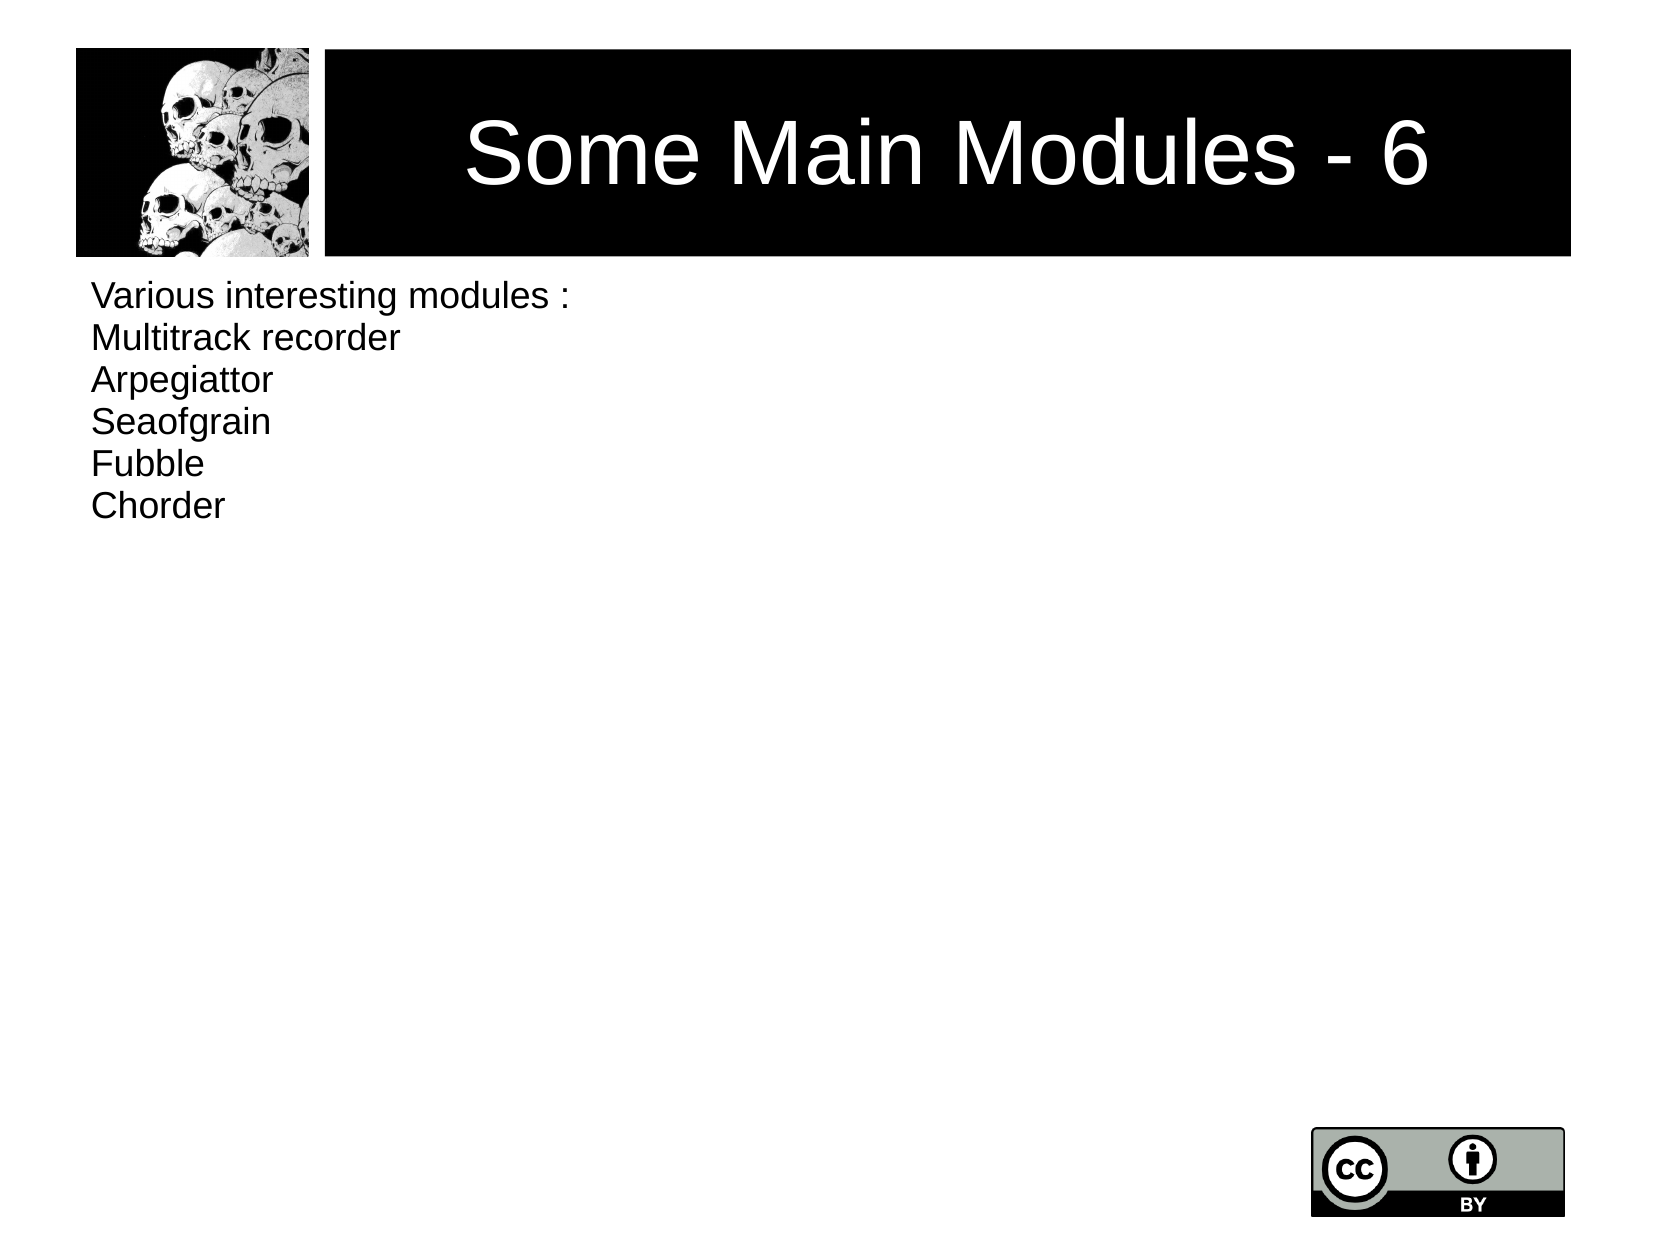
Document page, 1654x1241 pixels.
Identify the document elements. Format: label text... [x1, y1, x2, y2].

picture [76, 48, 309, 257]
title Some Main Modules - 6 [324, 49, 1571, 257]
text_box Various interesting modules : Multitrack recorder Arpegiattor Seaofgrain Fubble Chorder [76, 267, 1564, 577]
picture [1311, 1127, 1565, 1217]
